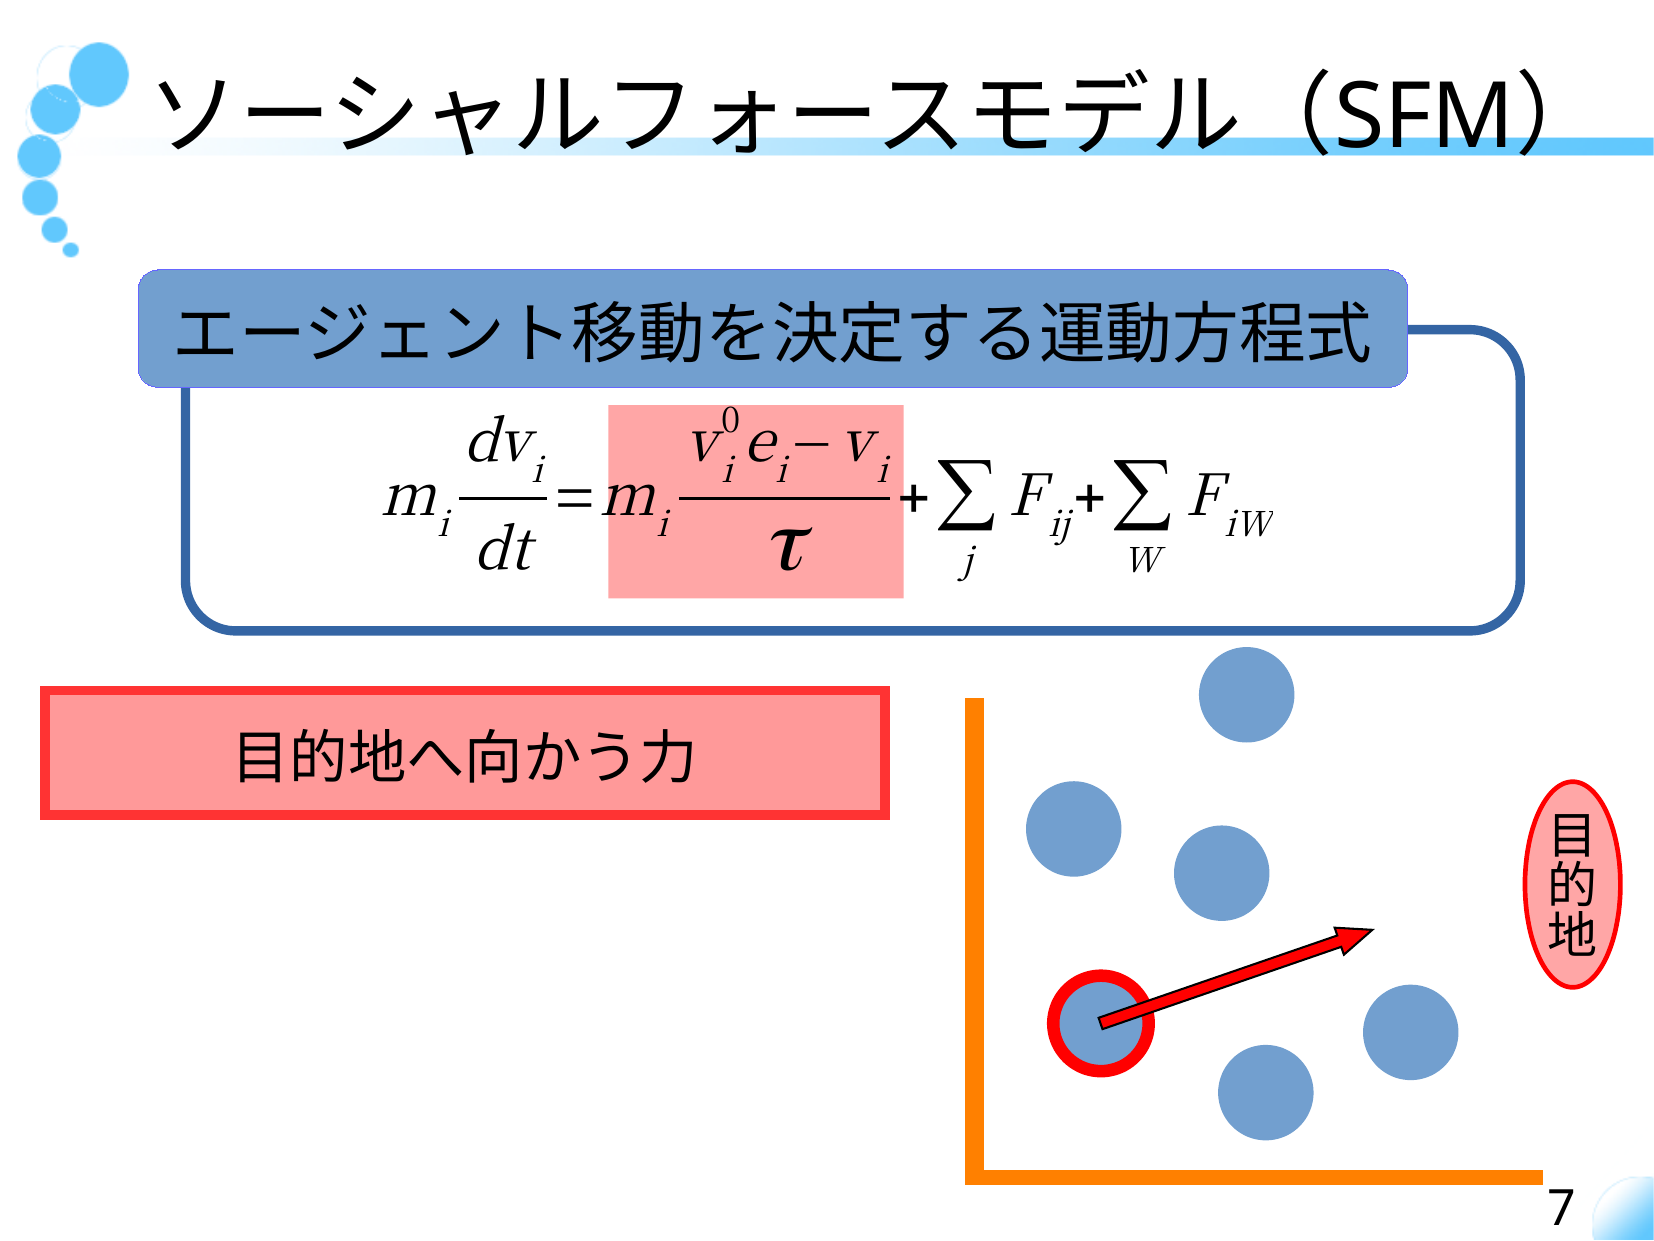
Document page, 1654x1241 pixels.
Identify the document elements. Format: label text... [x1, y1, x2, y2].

text_box 目的地 [1524, 781, 1621, 988]
text_box [1026, 781, 1122, 877]
text_box [1363, 984, 1459, 1081]
text_box 目的地へ向かう力 [44, 690, 886, 816]
text_box [1218, 1044, 1314, 1141]
picture [0, 0, 1654, 1240]
text_box [1198, 647, 1295, 743]
chart [380, 393, 1273, 601]
text_box [965, 698, 1543, 1185]
text_box [1053, 927, 1373, 1072]
text_box エージェント移動を決定する運動方程式 [138, 269, 1408, 388]
title ソーシャルフォースモデル（SFM） [147, 55, 1636, 266]
text_box [738, 519, 857, 591]
text_box [191, 335, 1515, 539]
text_box [64, 263, 1589, 539]
text_box [1174, 825, 1270, 921]
